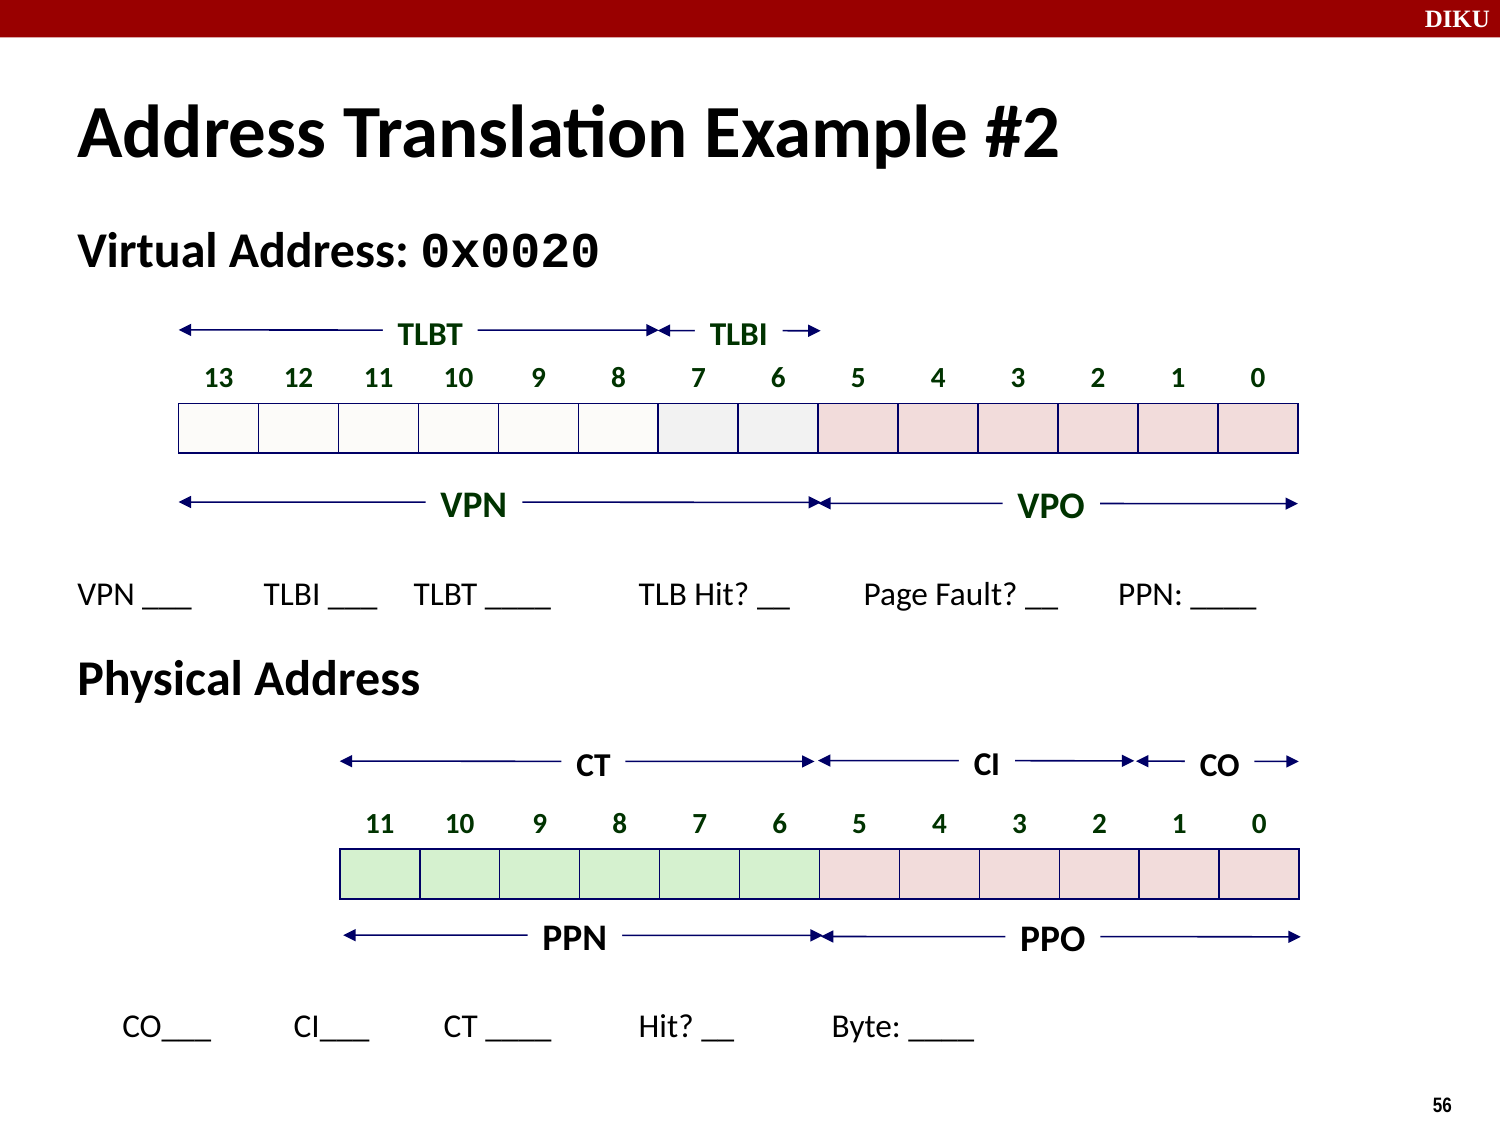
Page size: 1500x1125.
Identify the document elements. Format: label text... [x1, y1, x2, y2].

text_box 1 [1137, 353, 1217, 404]
text_box 5 [818, 353, 898, 404]
text_box 9 [499, 798, 579, 849]
text_box 4 [898, 353, 978, 404]
text_box 10 [419, 798, 499, 849]
text_box 2 [1058, 353, 1137, 404]
text_box 3 [978, 353, 1058, 404]
text_box 7 [658, 353, 738, 404]
text_box 4 [899, 798, 979, 849]
text_box TLBI [694, 310, 783, 365]
text_box PPO [1005, 912, 1101, 973]
text_box 3 [979, 798, 1059, 849]
text_box 10 [418, 353, 498, 404]
text_box 0 [1217, 353, 1298, 404]
text_box CI [958, 740, 1015, 795]
text_box TLBT [382, 309, 478, 364]
text_box 1 [1139, 798, 1219, 849]
text_box PPN [527, 911, 623, 971]
text_box 8 [579, 798, 659, 849]
text_box 7 [659, 798, 739, 849]
text_box 9 [498, 353, 578, 404]
text_box 2 [1059, 798, 1139, 849]
text_box 0 [1219, 798, 1300, 849]
text_box Address Translation Example #2 [62, 80, 1268, 175]
text_box [178, 404, 1298, 454]
text_box CT [561, 740, 626, 796]
text_box 12 [258, 353, 338, 404]
text_box 13 [178, 353, 258, 404]
text_box VPO [1002, 479, 1100, 540]
text_box 11 [339, 798, 419, 849]
text_box 5 [819, 798, 899, 849]
text_box CO [1184, 740, 1255, 796]
text_box 11 [338, 353, 418, 404]
text_box [339, 849, 1300, 899]
text_box 6 [738, 353, 818, 404]
text_box 6 [739, 798, 819, 849]
text_box VPN [425, 478, 523, 538]
text_box Virtual Address: 0x0020 VPN ___ TLBI ___ TLBT ____ TLB Hit? __ Page Fault? __ PPN: ____ Physical Address CO___ CI___ CT ____ Hit? __ Byte: ____ [62, 224, 1426, 1100]
text_box 8 [578, 353, 658, 404]
